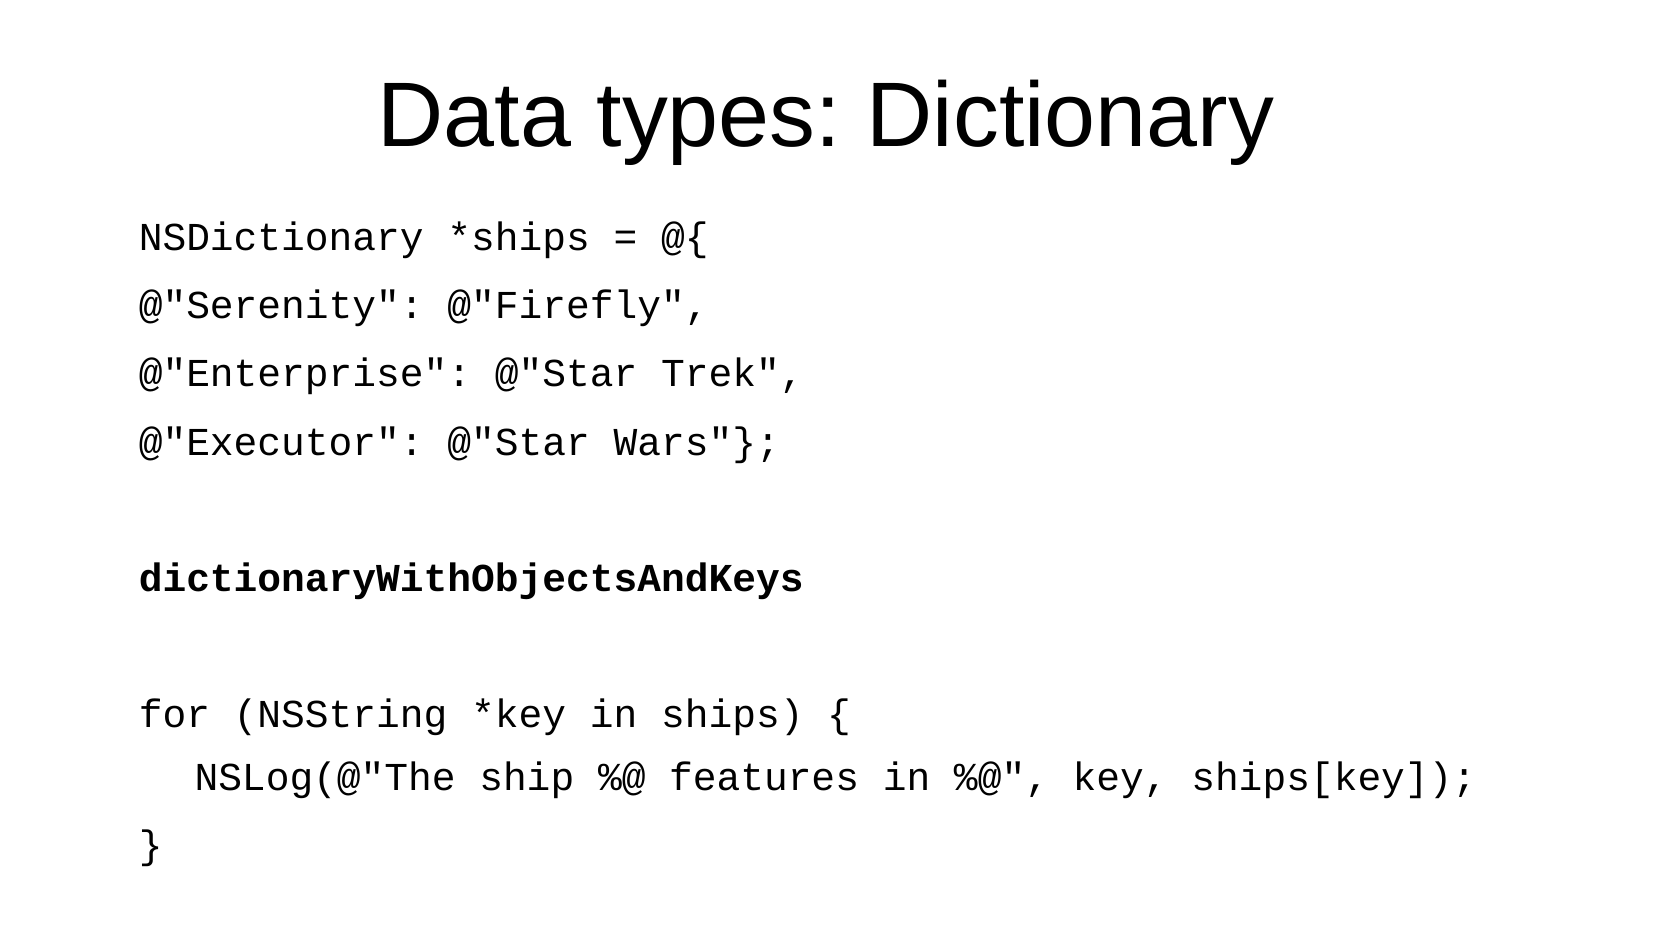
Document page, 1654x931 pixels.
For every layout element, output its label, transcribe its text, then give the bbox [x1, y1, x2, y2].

title Data types: Dictionary [82, 37, 1571, 193]
list NSDictionary *ships = @{ @"Serenity": @"Firefly", @"Enterprise": @"Star Trek", @"Executor": @"Star Wars"}; dictionaryWithObjectsAndKeys for (NSString *key in ships) { NSLog(@"The ship %@ features in %@", key, ships[key]); } [82, 217, 1571, 875]
